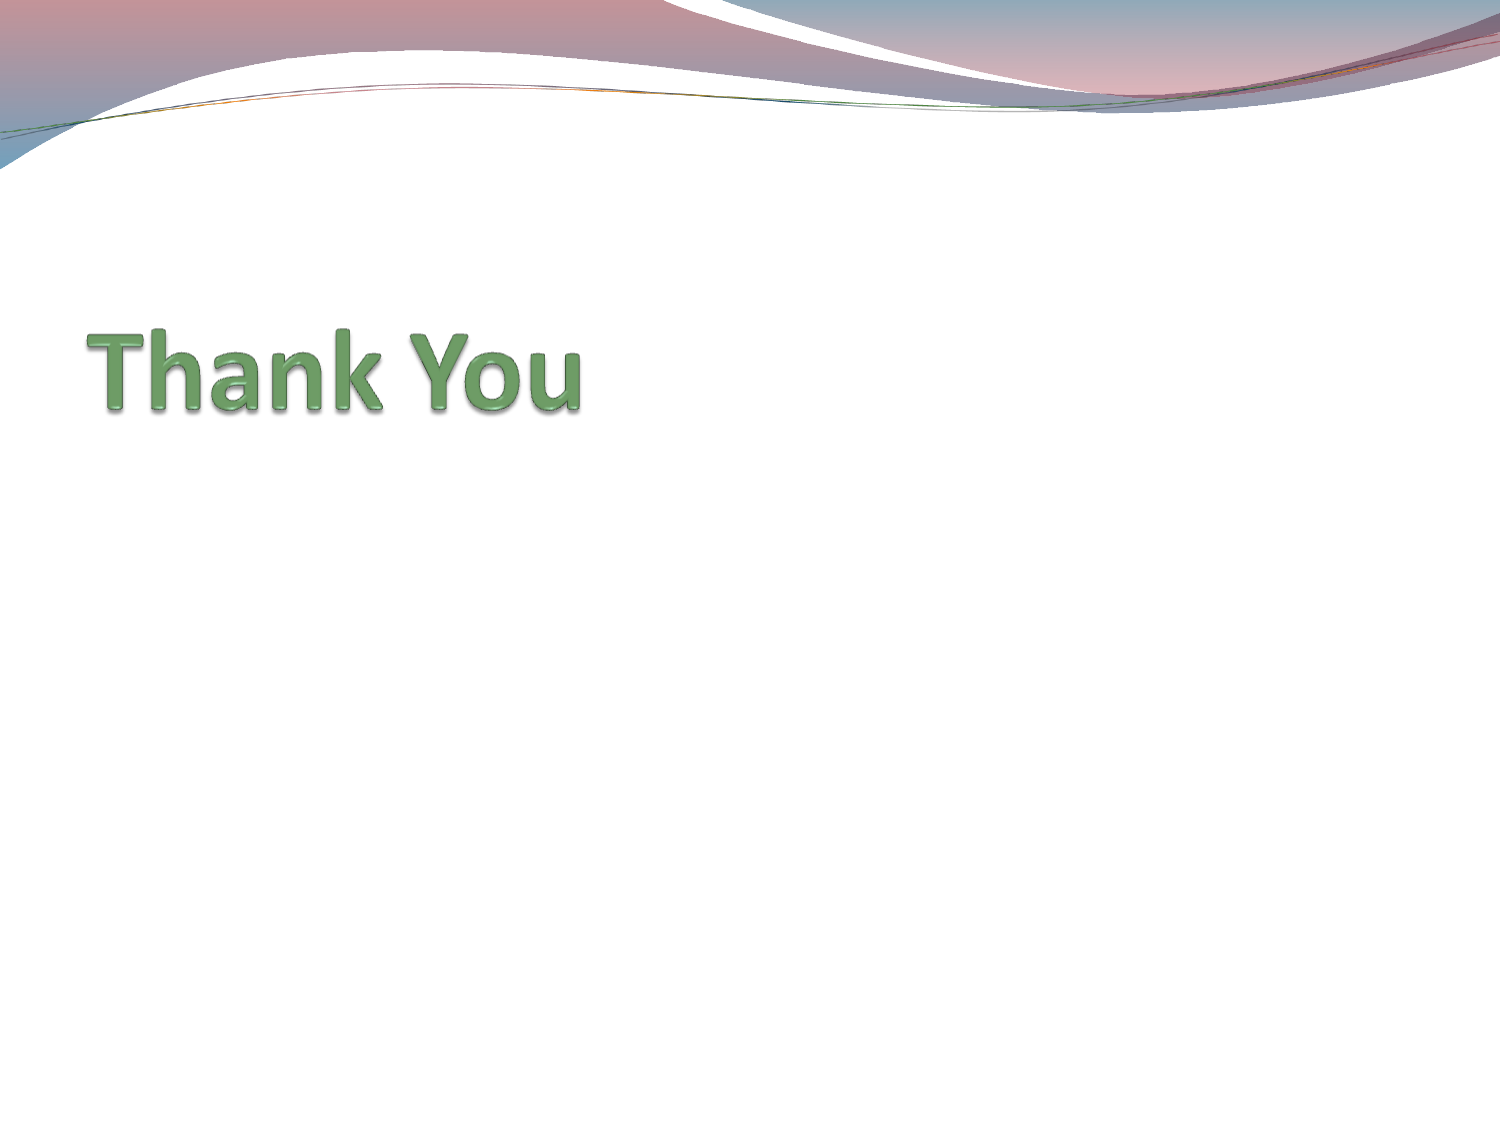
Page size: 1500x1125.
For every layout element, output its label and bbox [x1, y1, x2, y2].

picture [0, 33, 1500, 140]
picture [9, 215, 1363, 452]
